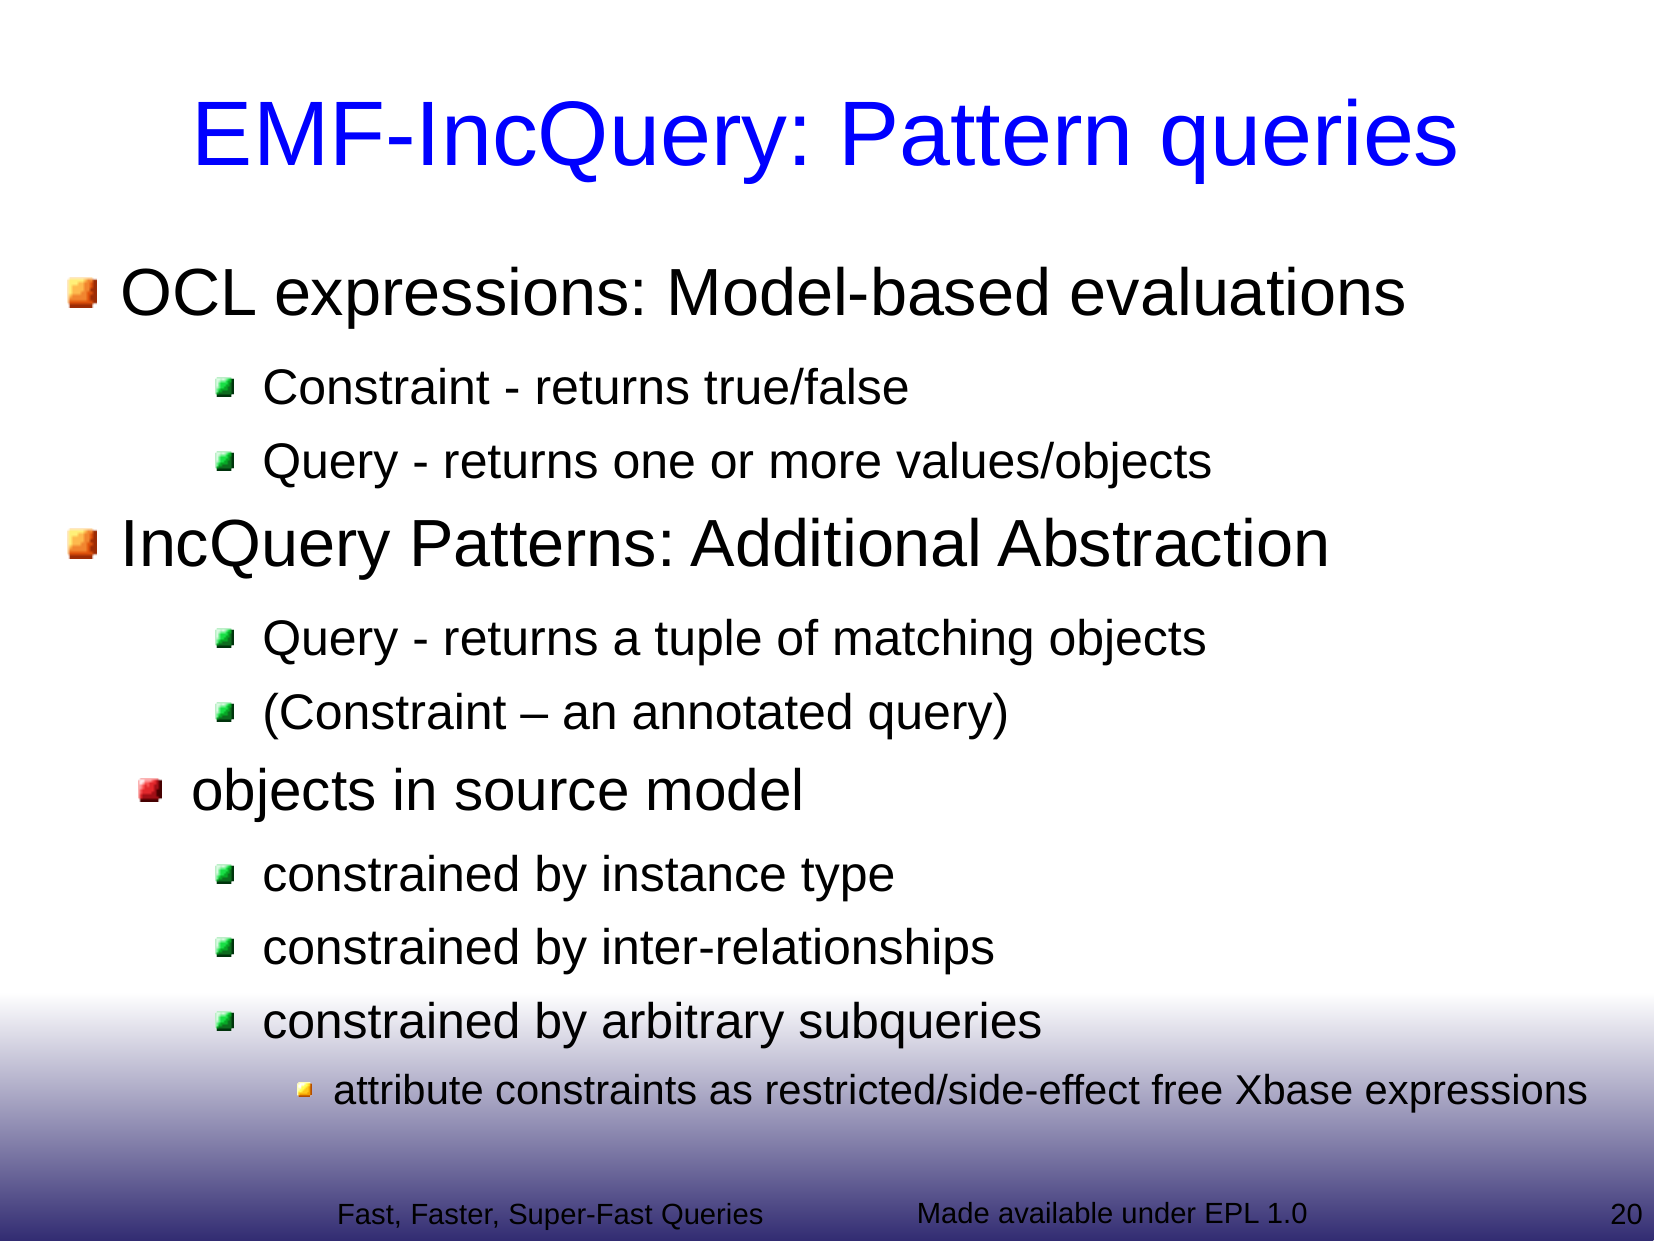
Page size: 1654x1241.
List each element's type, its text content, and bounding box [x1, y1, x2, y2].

list OCL expressions: Model-based evaluations Constraint - returns true/false Query - returns one or more values/objects IncQuery Patterns: Additional Abstraction Query - returns a tuple of matching objects (Constraint – an annotated query) objects in source model constrained by instance type constrained by inter-relationships constrained by arbitrary subqueries attribute constraints as restricted/side-effect free Xbase expressions [49, 255, 1600, 1181]
title EMF-IncQuery: Pattern queries [82, 49, 1571, 218]
